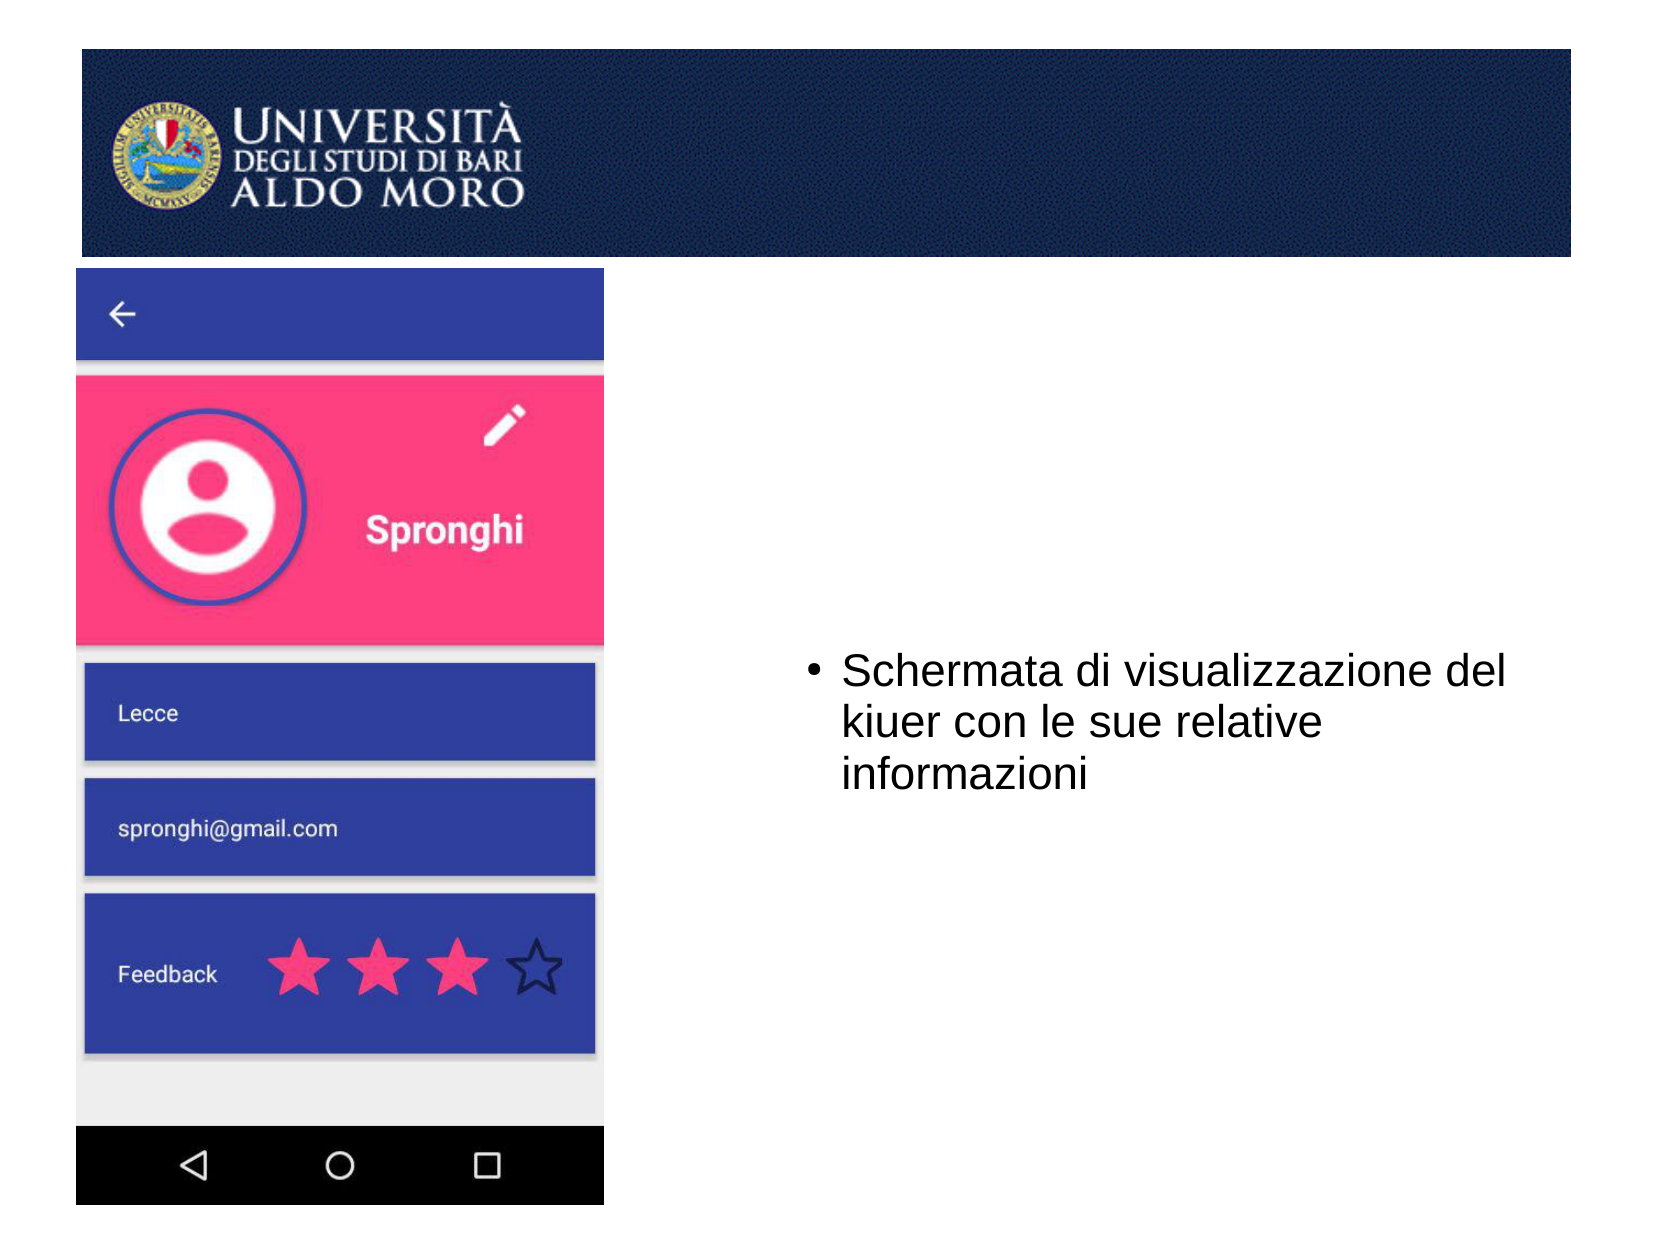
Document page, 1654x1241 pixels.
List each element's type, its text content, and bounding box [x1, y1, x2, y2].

text_box Schermata di visualizzazione del kiuer con le sue relative informazioni [791, 637, 1524, 807]
picture [76, 268, 604, 1205]
picture [82, 49, 1571, 257]
